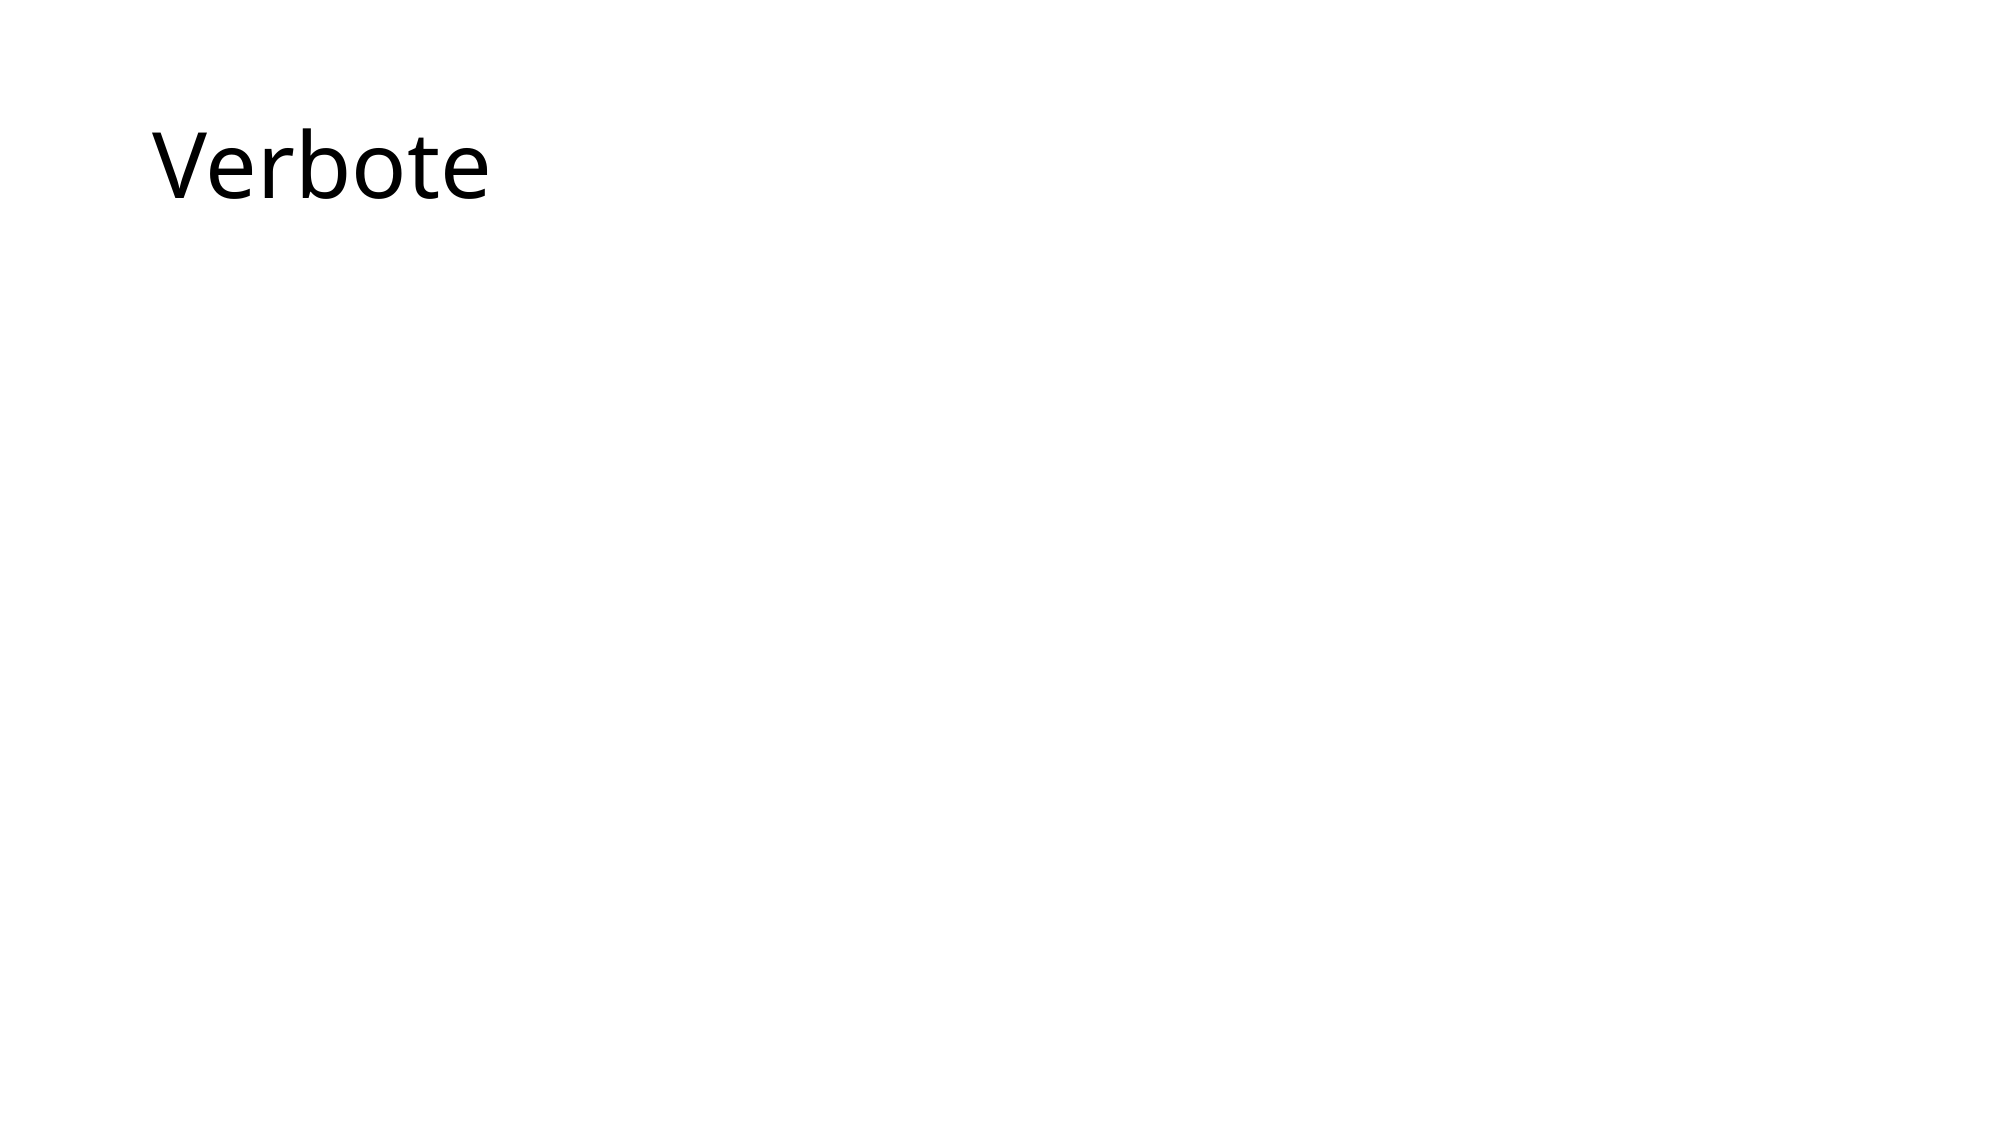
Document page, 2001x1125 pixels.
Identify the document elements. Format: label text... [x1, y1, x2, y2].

title Verbote [137, 59, 1863, 278]
